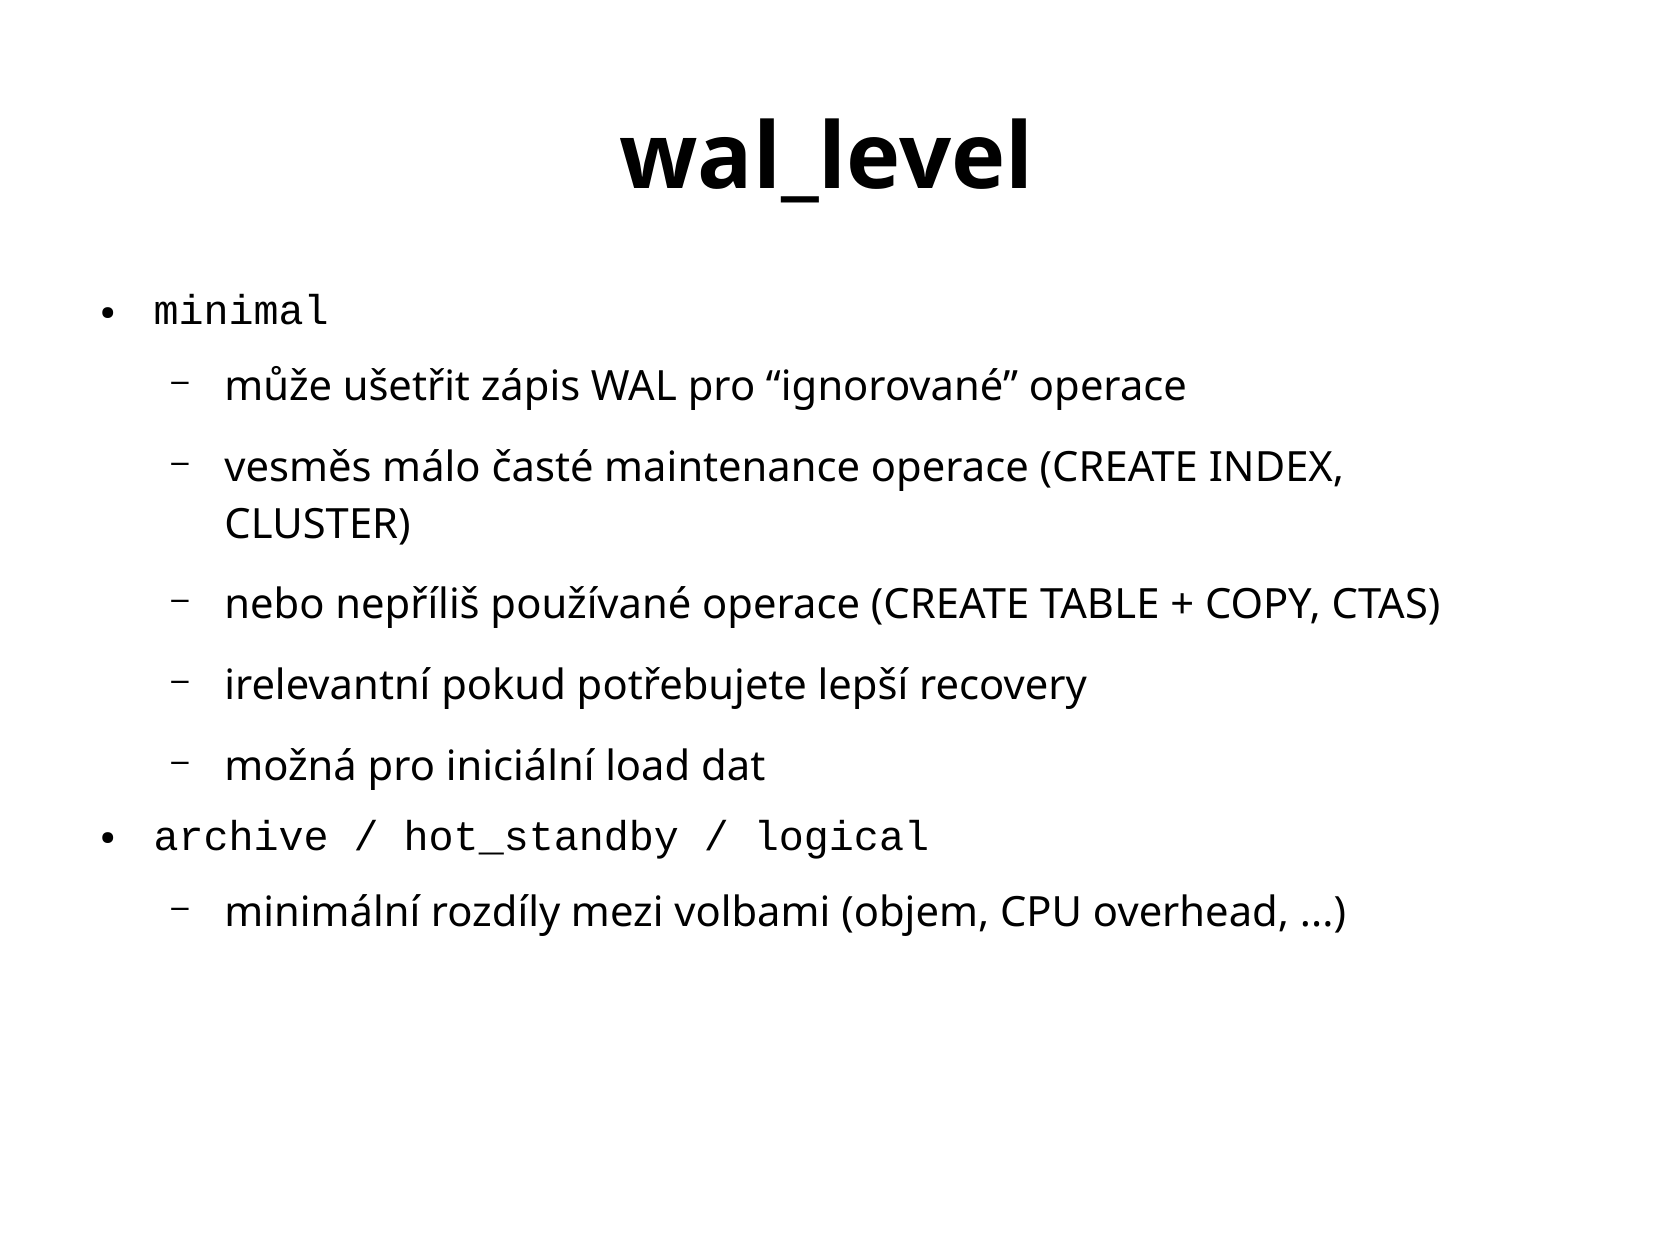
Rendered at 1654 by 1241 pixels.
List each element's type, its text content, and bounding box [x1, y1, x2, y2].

title wal_level [82, 49, 1571, 257]
list minimal může ušetřit zápis WAL pro “ignorované” operace vesměs málo časté maintenance operace (CREATE INDEX, CLUSTER) nebo nepříliš používané operace (CREATE TABLE + COPY, CTAS) irelevantní pokud potřebujete lepší recovery možná pro iniciální load dat archive / hot_standby / logical minimální rozdíly mezi volbami (objem, CPU overhead, ...) [82, 290, 1538, 1111]
